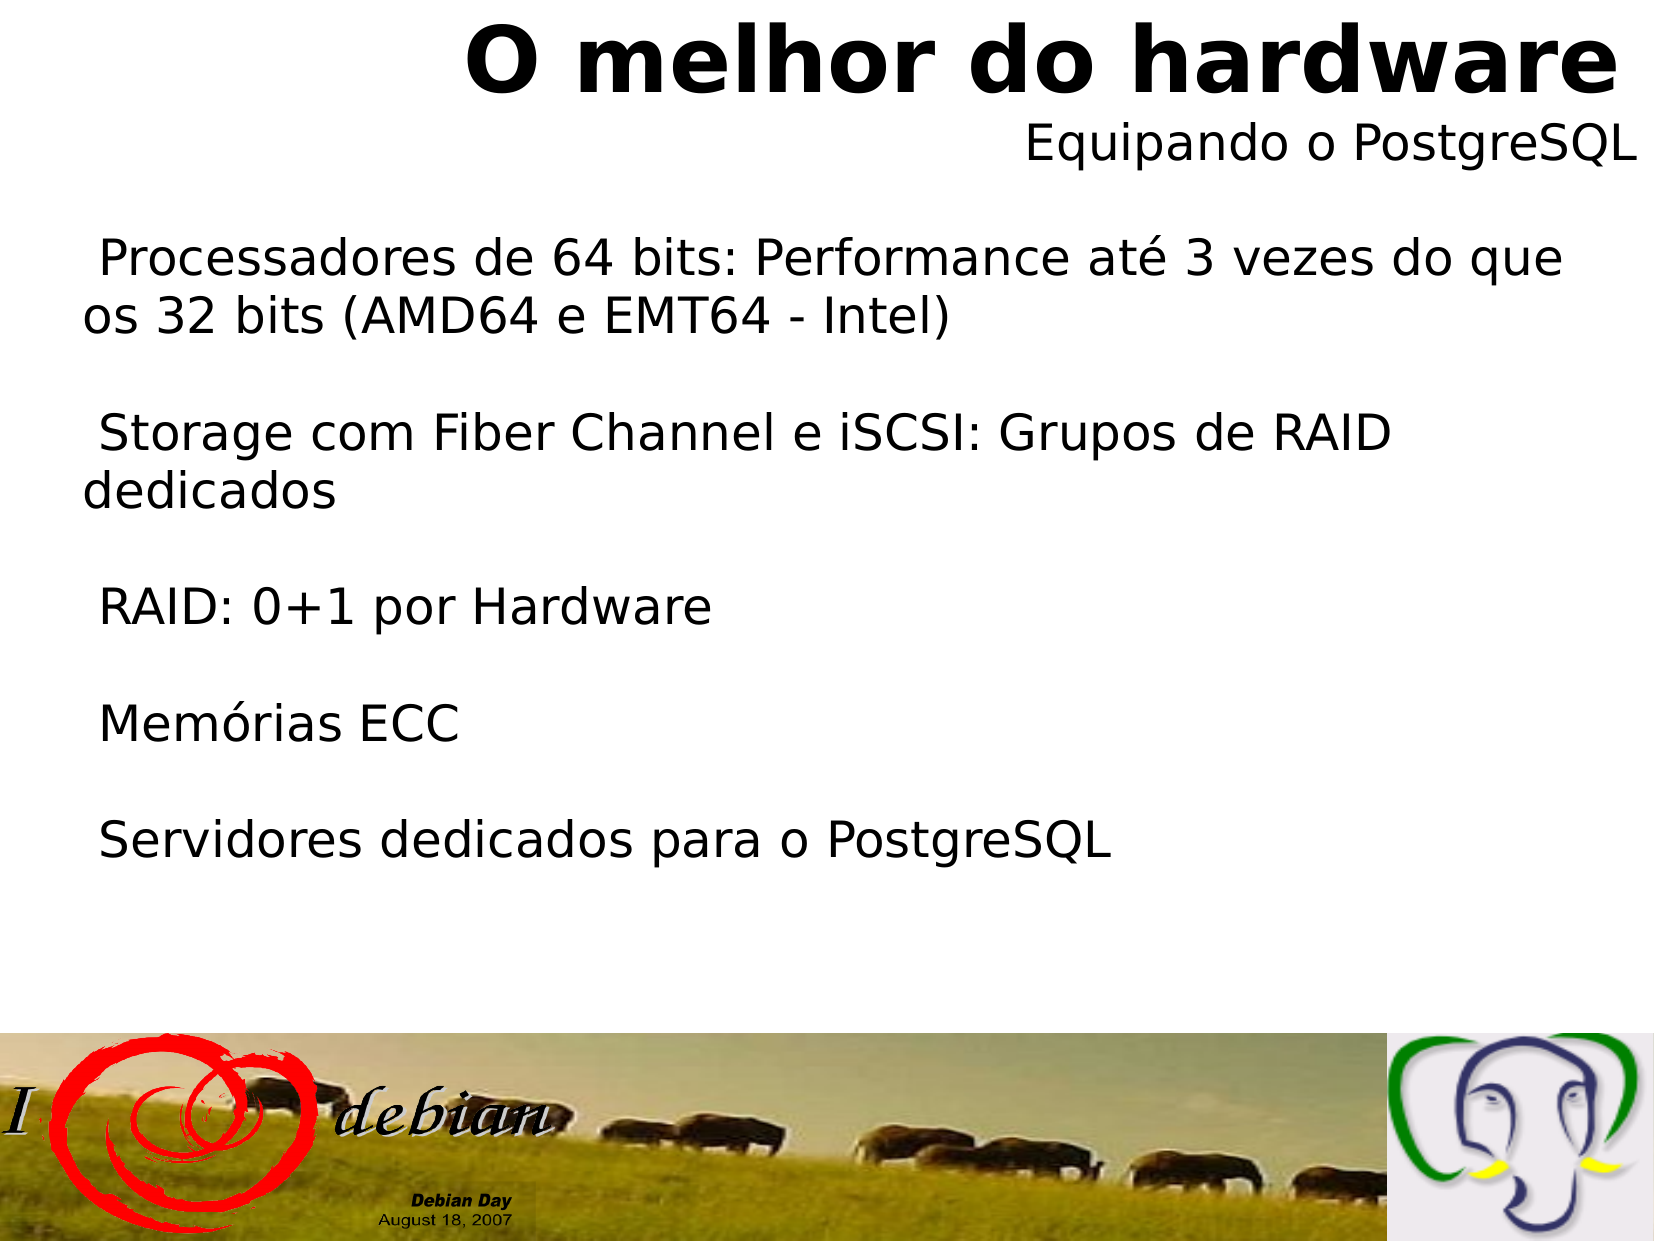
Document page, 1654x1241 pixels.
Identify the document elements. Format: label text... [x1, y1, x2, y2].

picture [0, 1033, 1654, 1241]
subtitle Processadores de 64 bits: Performance até 3 vezes do que os 32 bits (AMD64 e EMT64 - Intel) Storage com Fiber Channel e iSCSI: Grupos de RAID dedicados RAID: 0+1 por Hardware Memórias ECC Servidores dedicados para o PostgreSQL [82, 147, 1571, 952]
title O melhor do hardware Equipando o PostgreSQL [88, 7, 1654, 173]
